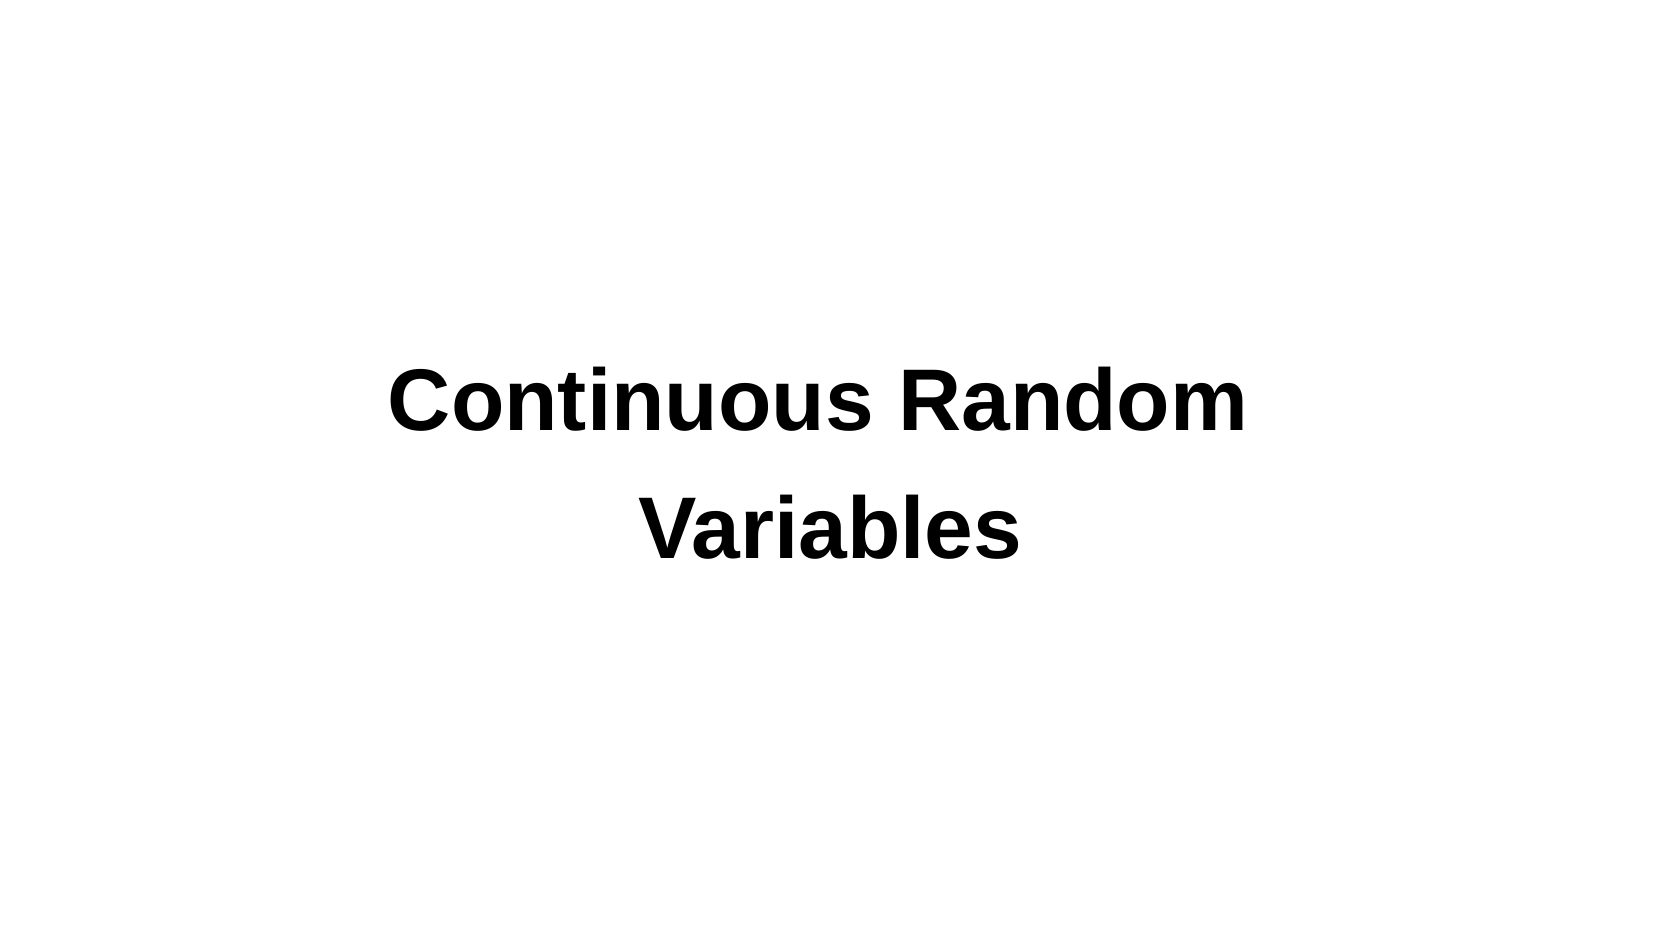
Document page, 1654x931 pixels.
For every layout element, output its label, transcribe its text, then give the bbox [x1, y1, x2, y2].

subtitle Continuous Random Variables [255, 264, 1336, 663]
